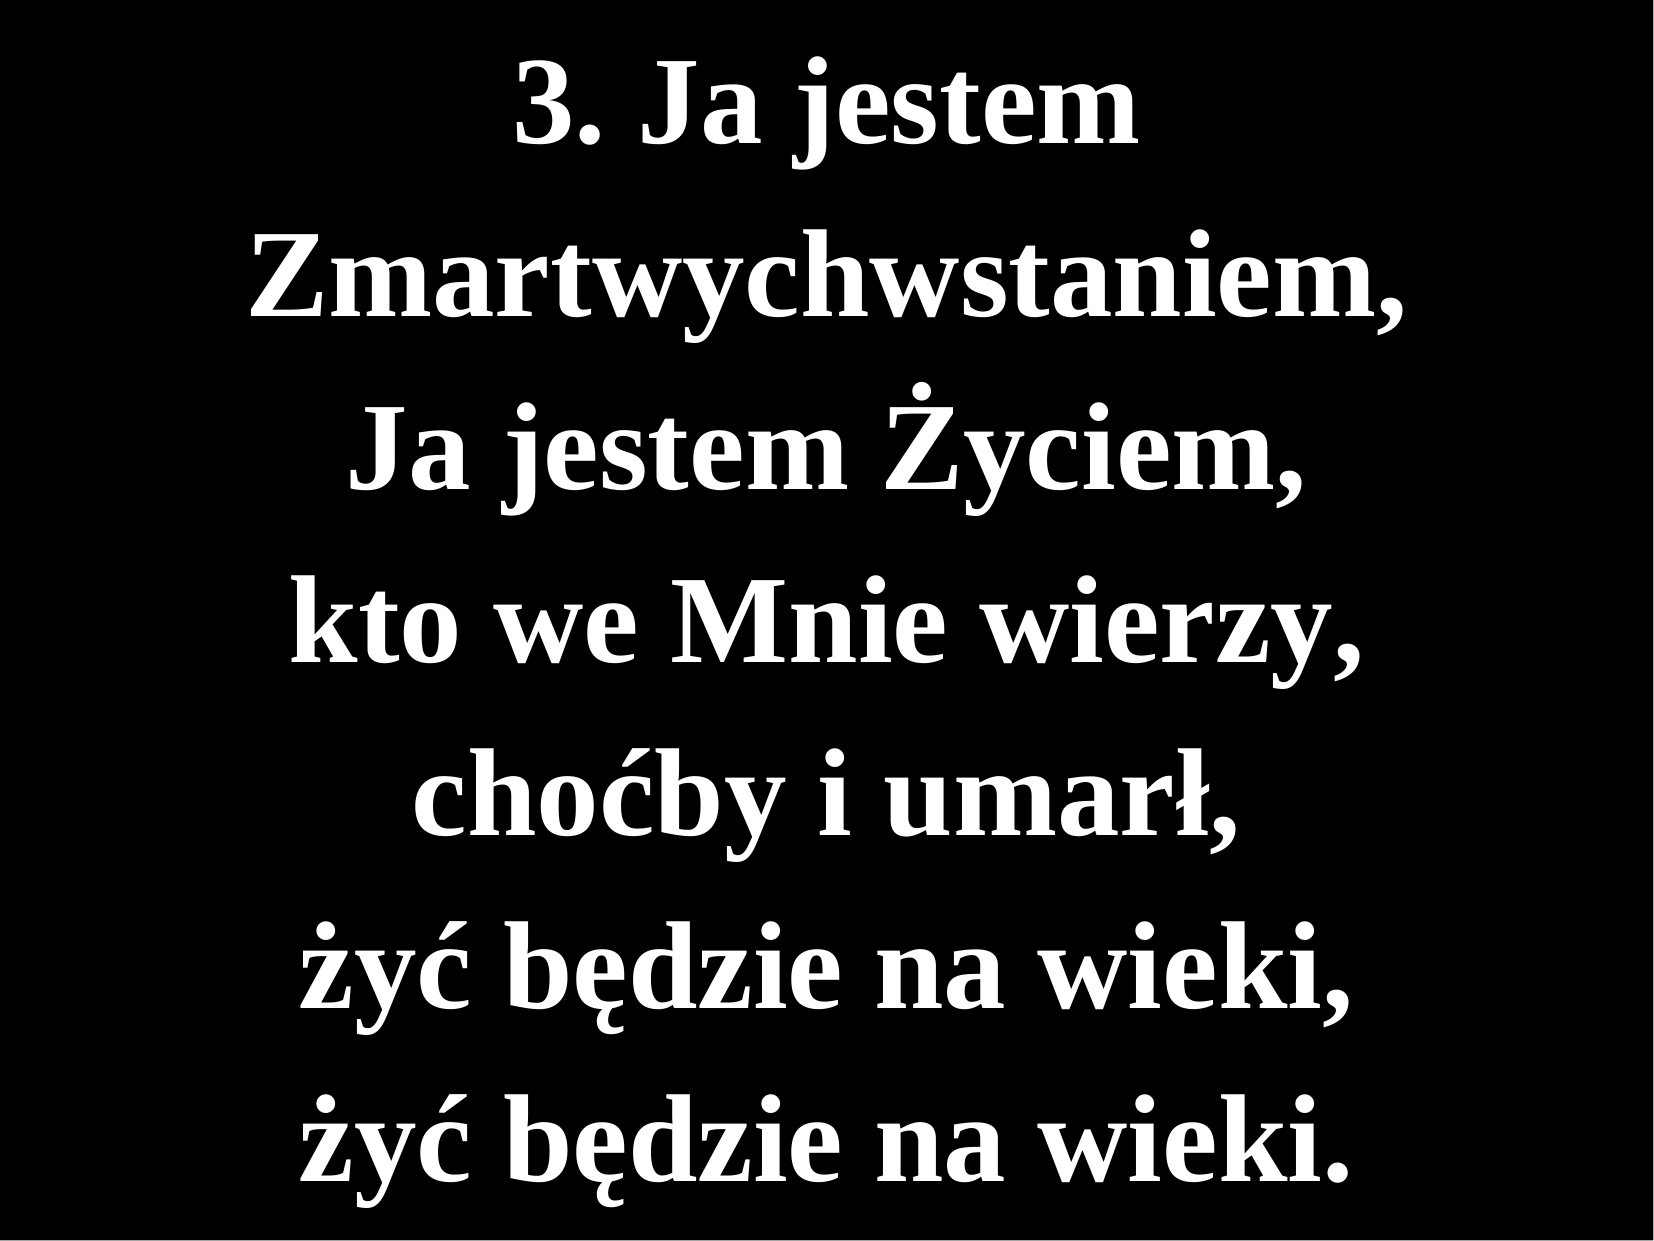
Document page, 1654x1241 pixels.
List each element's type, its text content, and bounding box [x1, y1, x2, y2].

title 3. Ja jestem ppp Zmartwychwstaniem, ppp Ja jestem Życiem, ppp kto we Mnie wierzy, ppp choćby i umarł, ppp żyć będzie na wieki, ppp żyć będzie na wieki. [0, 0, 1654, 1241]
